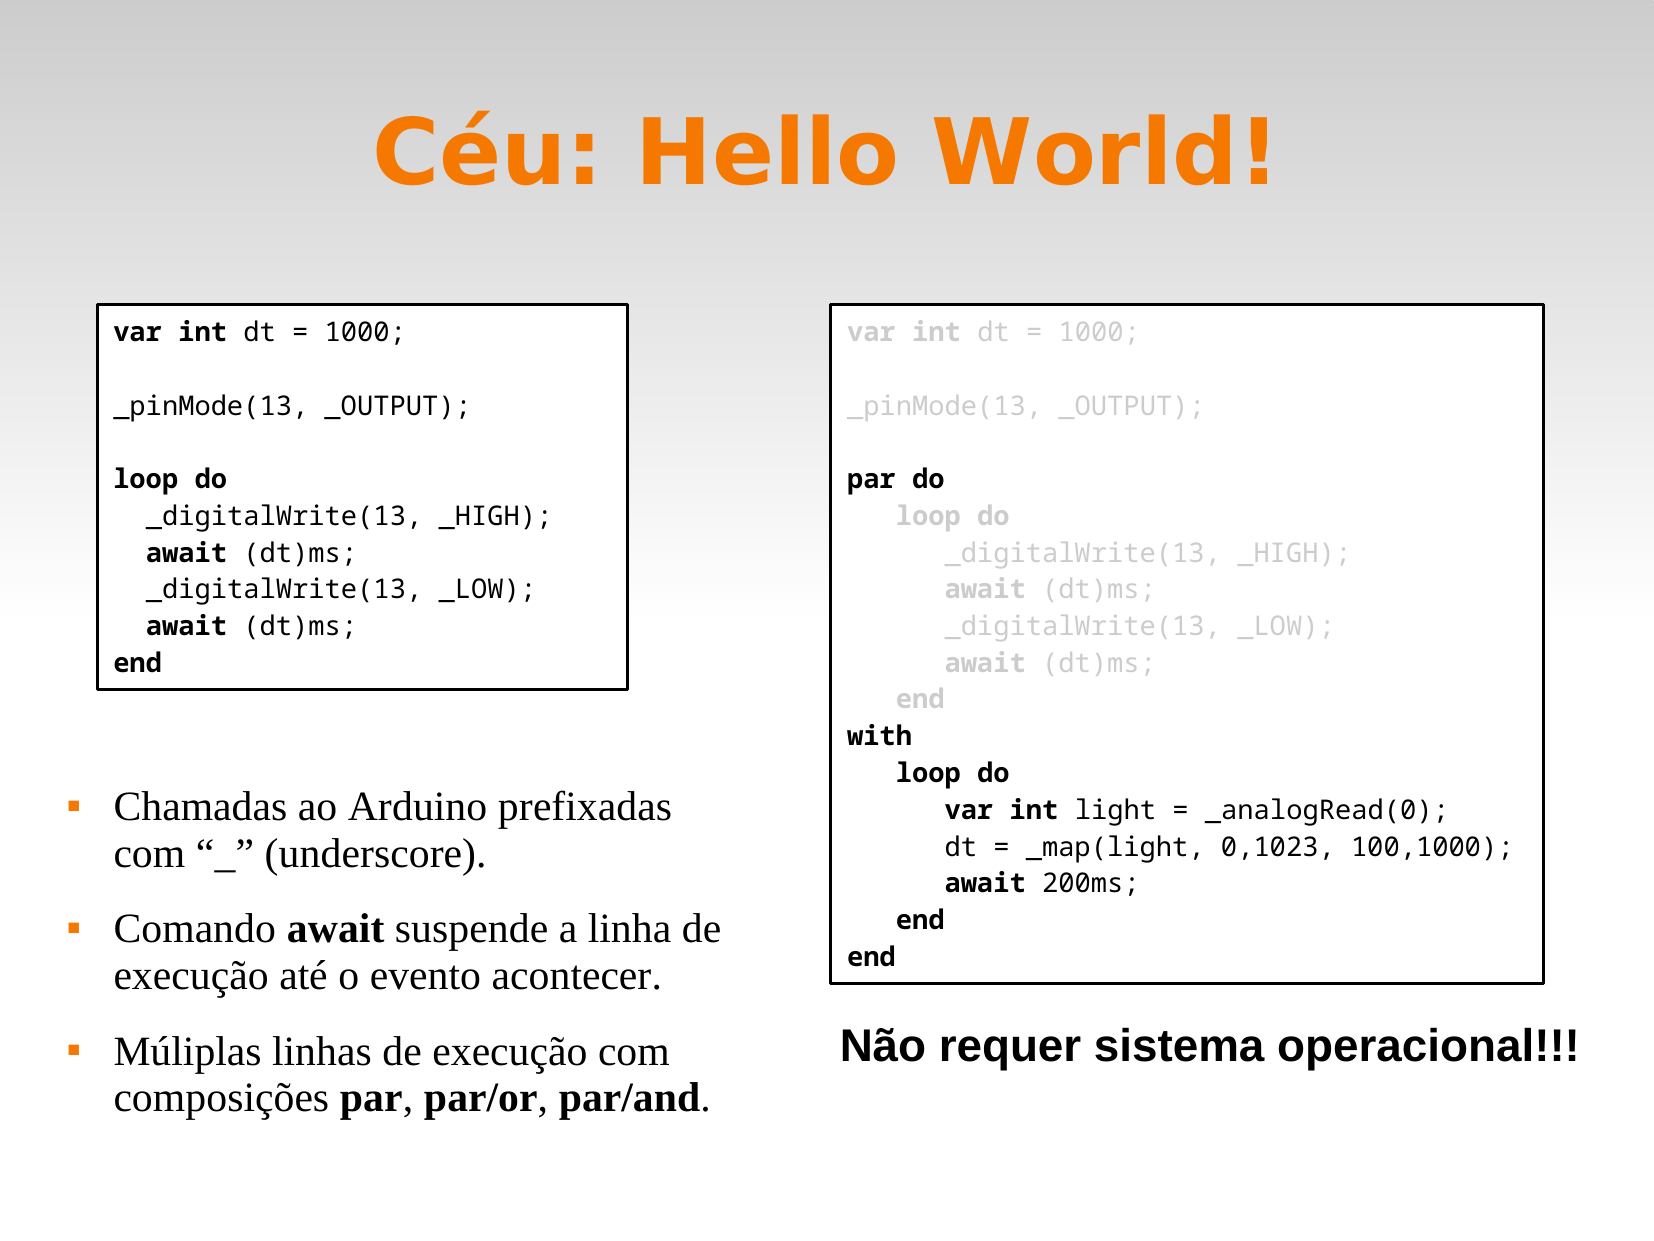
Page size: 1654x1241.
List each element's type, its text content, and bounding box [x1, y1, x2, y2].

title Céu: Hello World! [82, 49, 1571, 257]
text_box var int dt = 1000; _pinMode(13, _OUTPUT); par do loop do _digitalWrite(13, _HIGH); await (dt)ms; _digitalWrite(13, _LOW); await (dt)ms; end with loop do var int light = _analogRead(0); dt = _map(light, 0,1023, 100,1000); await 200ms; end end [830, 304, 1544, 898]
text_box Não requer sistema operacional!!! [825, 1012, 1596, 1126]
text_box var int dt = 1000; _pinMode(13, _OUTPUT); loop do _digitalWrite(13, _HIGH); await (dt)ms; _digitalWrite(13, _LOW); await (dt)ms; end [97, 304, 628, 642]
list Chamadas ao Arduino prefixadas com “_” (underscore). Comando await suspende a linha de execução até o evento acontecer. Múliplas linhas de execução com composições par, par/or, par/and. [0, 783, 751, 1154]
